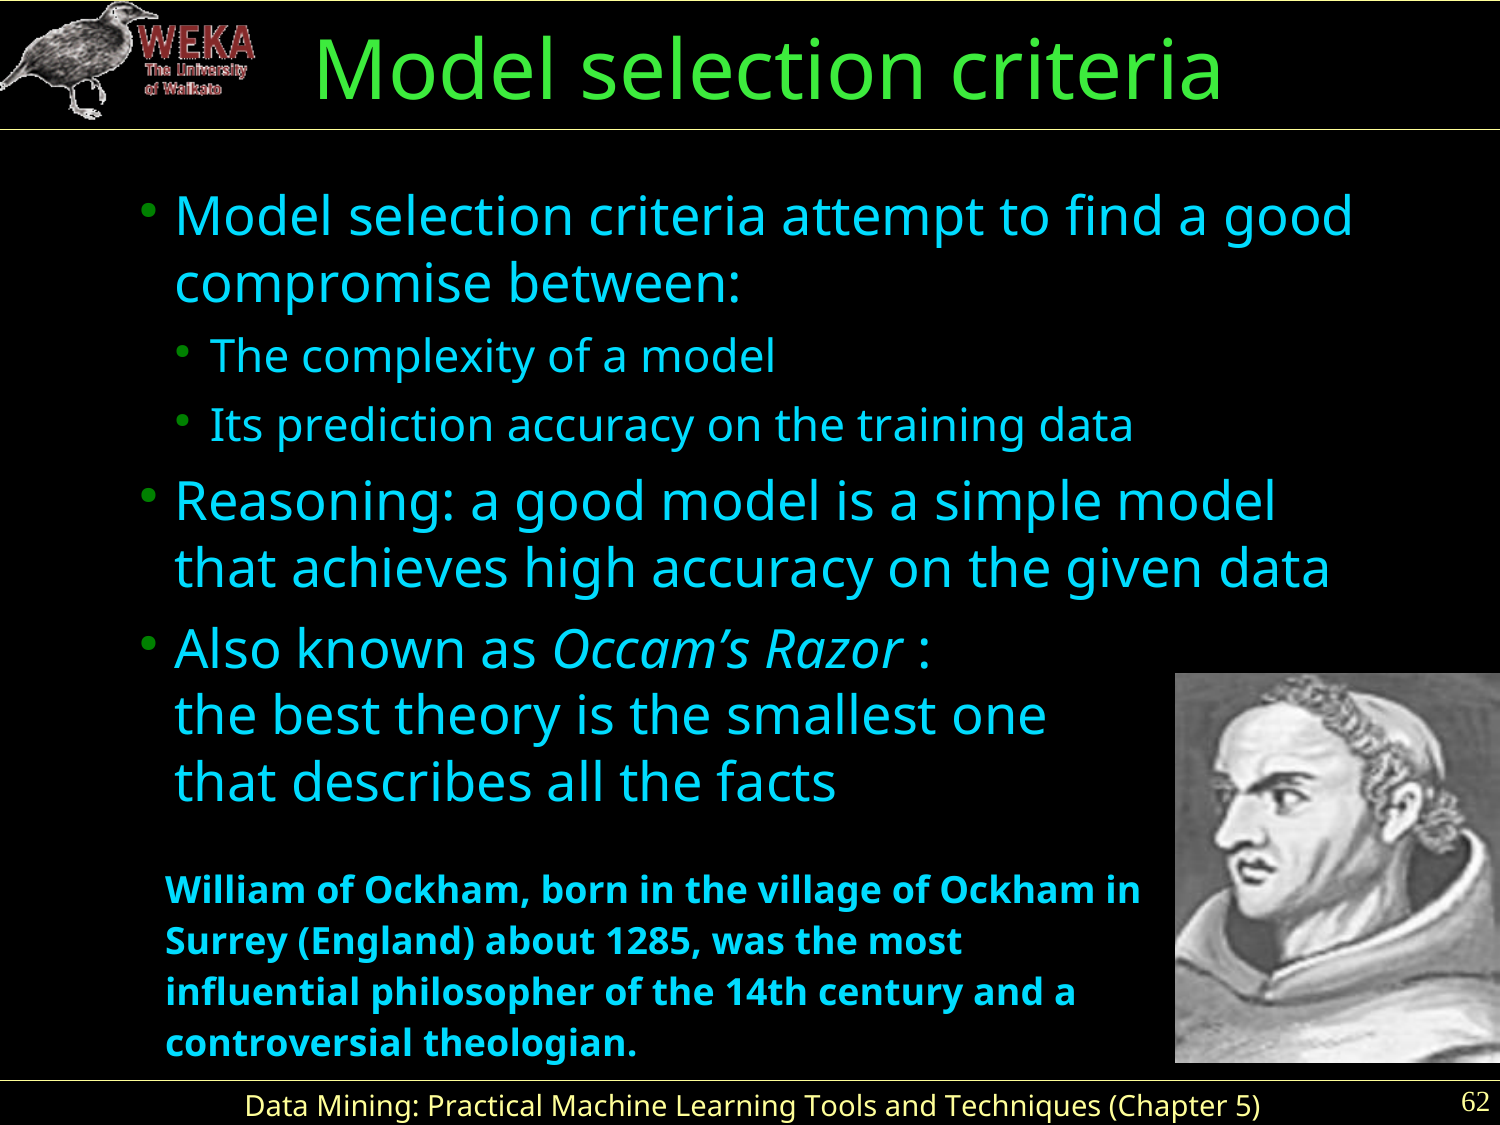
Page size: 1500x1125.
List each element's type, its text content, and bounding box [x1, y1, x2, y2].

text_box William of Ockham, born in the village of Ockham in Surrey (England) about 1285, was the most influential philosopher of the 14th century and a controversial theologian. [149, 856, 1175, 1034]
title Model selection criteria [297, 0, 1500, 148]
picture [0, 1, 266, 129]
text_box Model selection criteria attempt to find a good compromise between: The complexity of a model Its prediction accuracy on the training data Reasoning: a good model is a simple model that achieves high accuracy on the given data Also known as Occam’s Razor : the best theory is the smallest one that describes all the facts [88, 174, 1388, 851]
picture [1175, 673, 1500, 1063]
